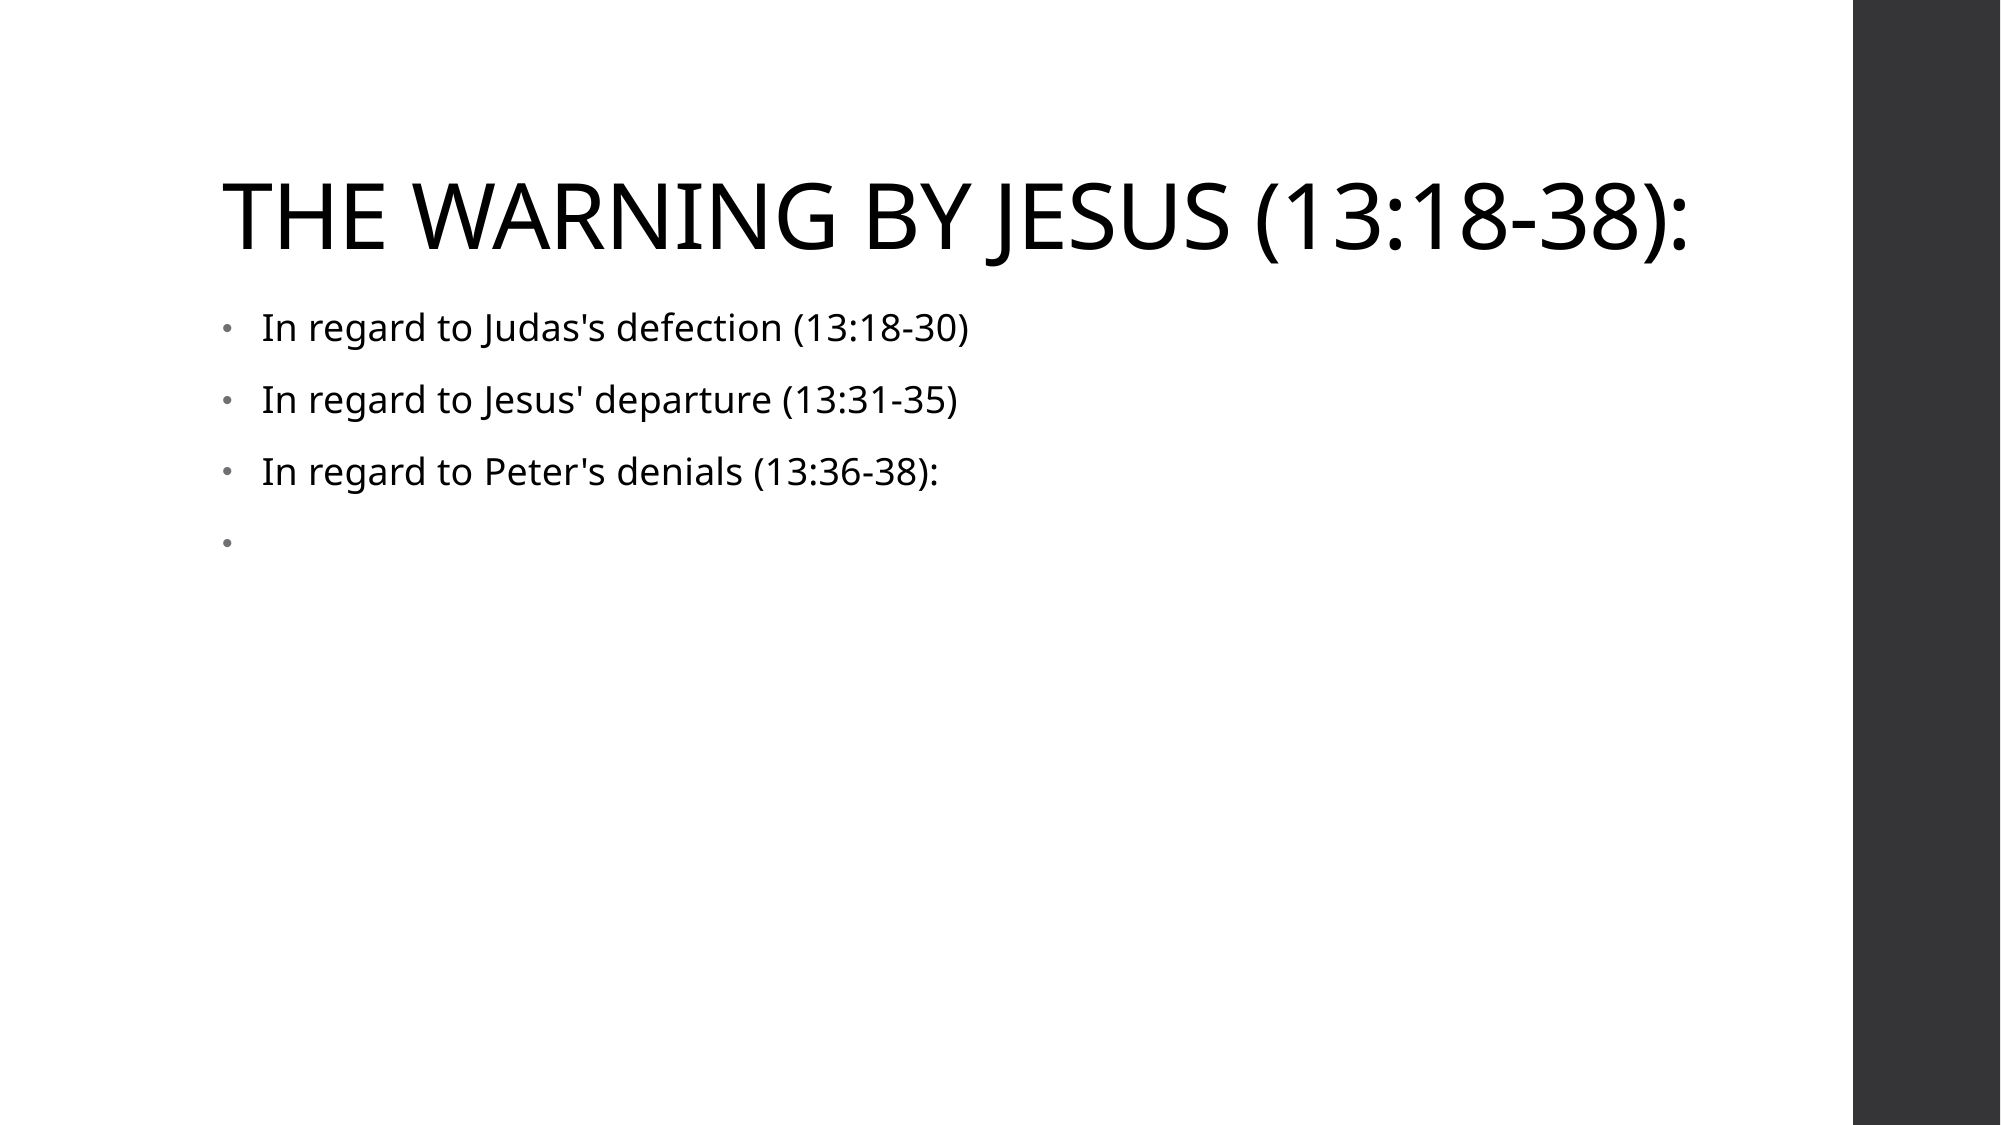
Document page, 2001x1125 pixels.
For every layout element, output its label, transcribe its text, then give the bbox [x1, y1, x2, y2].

list In regard to Judas's defection (13:18-30) In regard to Jesus' departure (13:31-35) In regard to Peter's denials (13:36-38): [206, 299, 1617, 1014]
title THE WARNING BY JESUS (13:18-38): [206, 60, 1797, 278]
